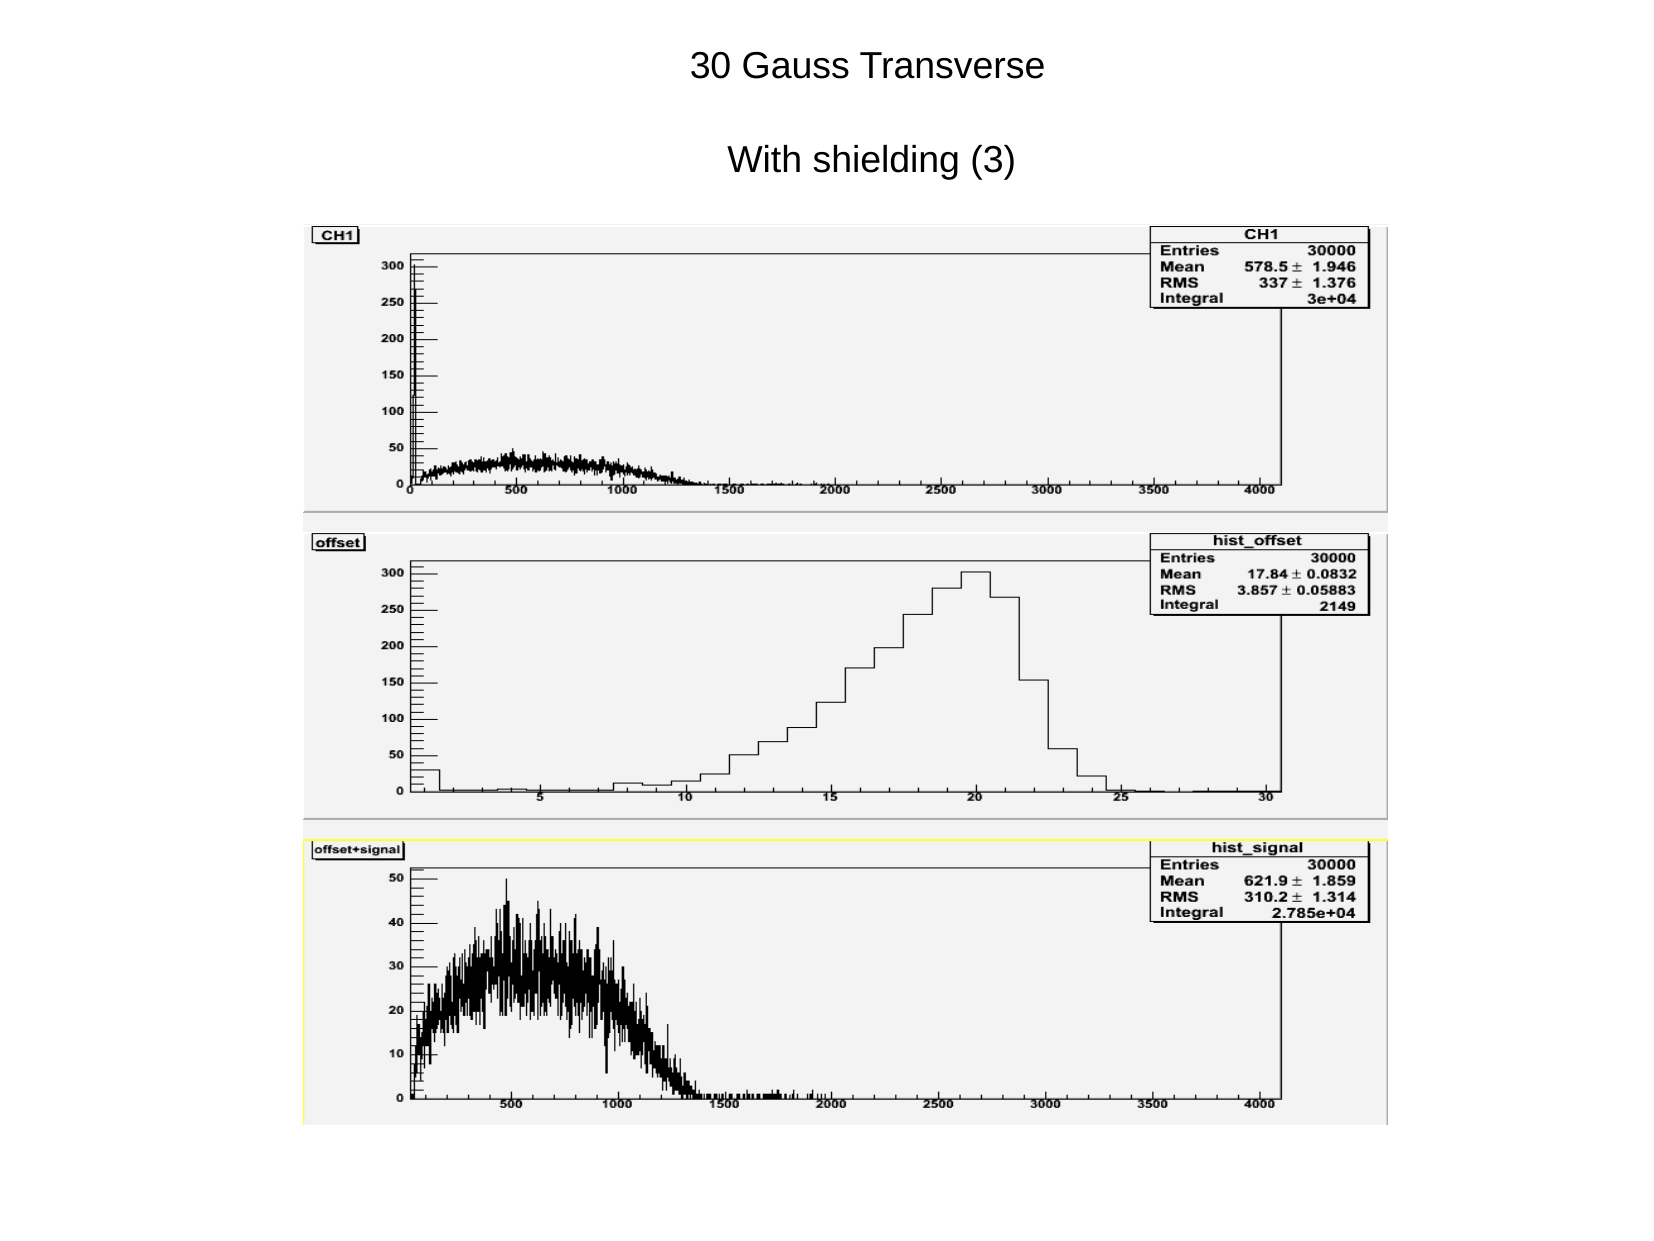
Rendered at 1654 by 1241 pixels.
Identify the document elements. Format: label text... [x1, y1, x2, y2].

text_box With shielding (3) [712, 130, 1051, 188]
picture [303, 224, 1388, 1126]
text_box 30 Gauss Transverse [675, 37, 1126, 95]
